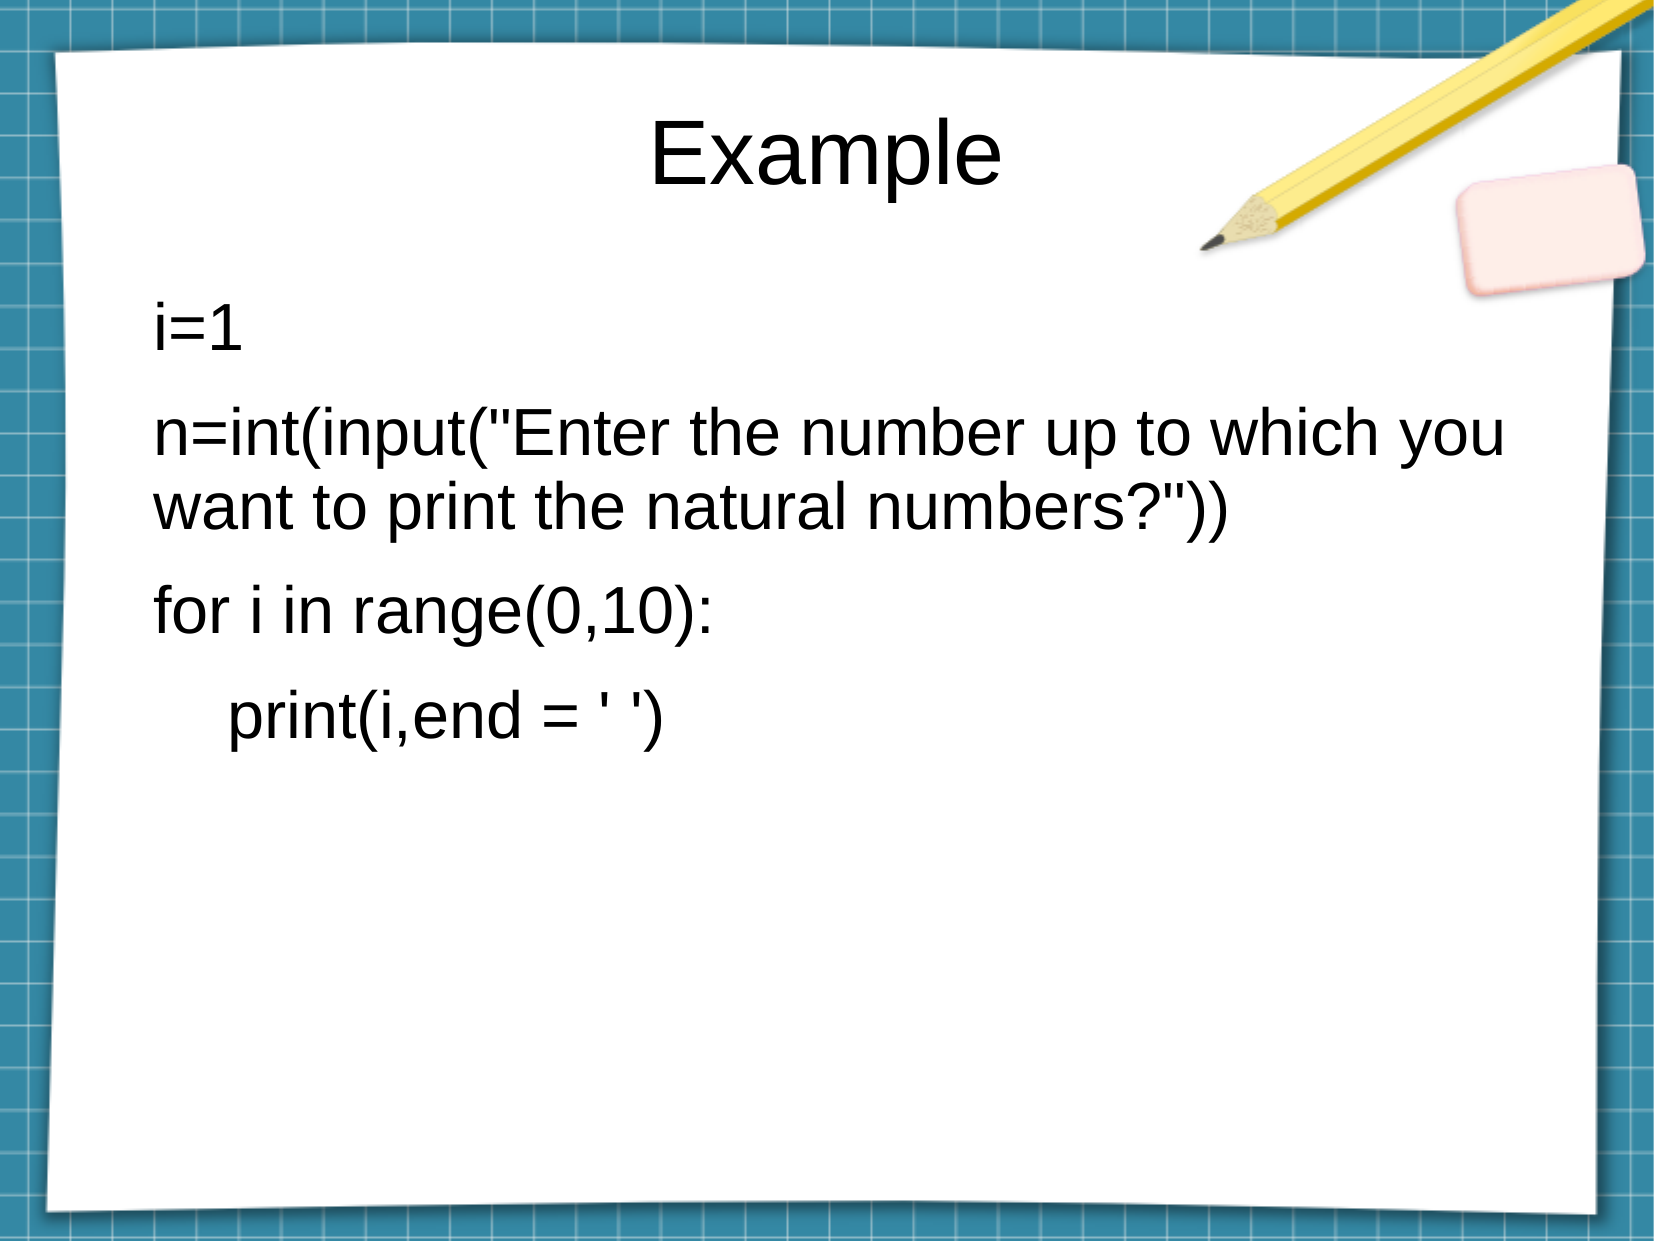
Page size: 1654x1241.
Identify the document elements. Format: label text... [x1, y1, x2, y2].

title Example [82, 49, 1571, 257]
list i=1 n=int(input("Enter the number up to which you want to print the natural numbers?")) for i in range(0,10): print(i,end = ' ') [82, 290, 1571, 1010]
picture [0, 0, 1654, 1241]
